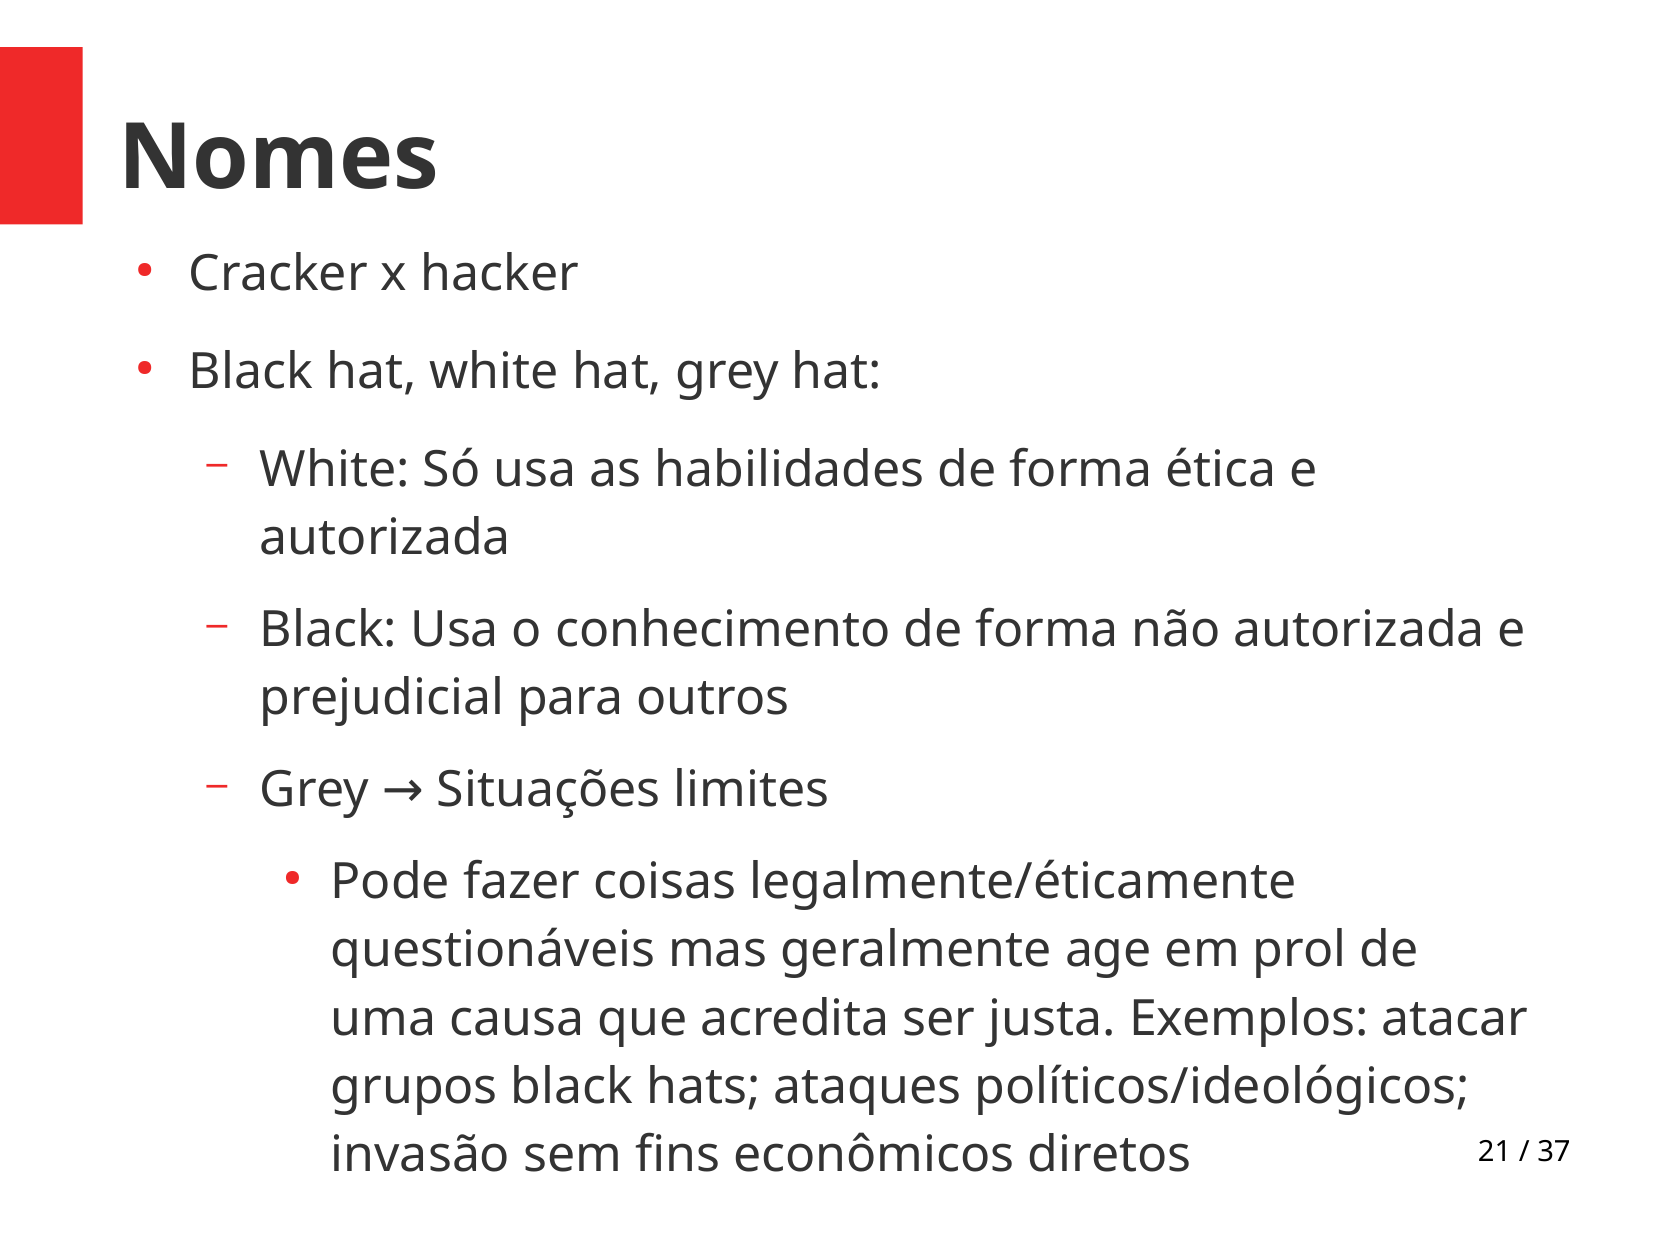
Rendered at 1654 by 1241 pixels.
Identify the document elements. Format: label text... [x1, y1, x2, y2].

title Nomes [118, 49, 1571, 257]
list Cracker x hacker Black hat, white hat, grey hat: White: Só usa as habilidades de forma ética e autorizada Black: Usa o conhecimento de forma não autorizada e prejudicial para outros Grey → Situações limites Pode fazer coisas legalmente/éticamente questionáveis mas geralmente age em prol de uma causa que acredita ser justa. Exemplos: atacar grupos black hats; ataques políticos/ideológicos; invasão sem fins econômicos diretos [118, 237, 1536, 957]
